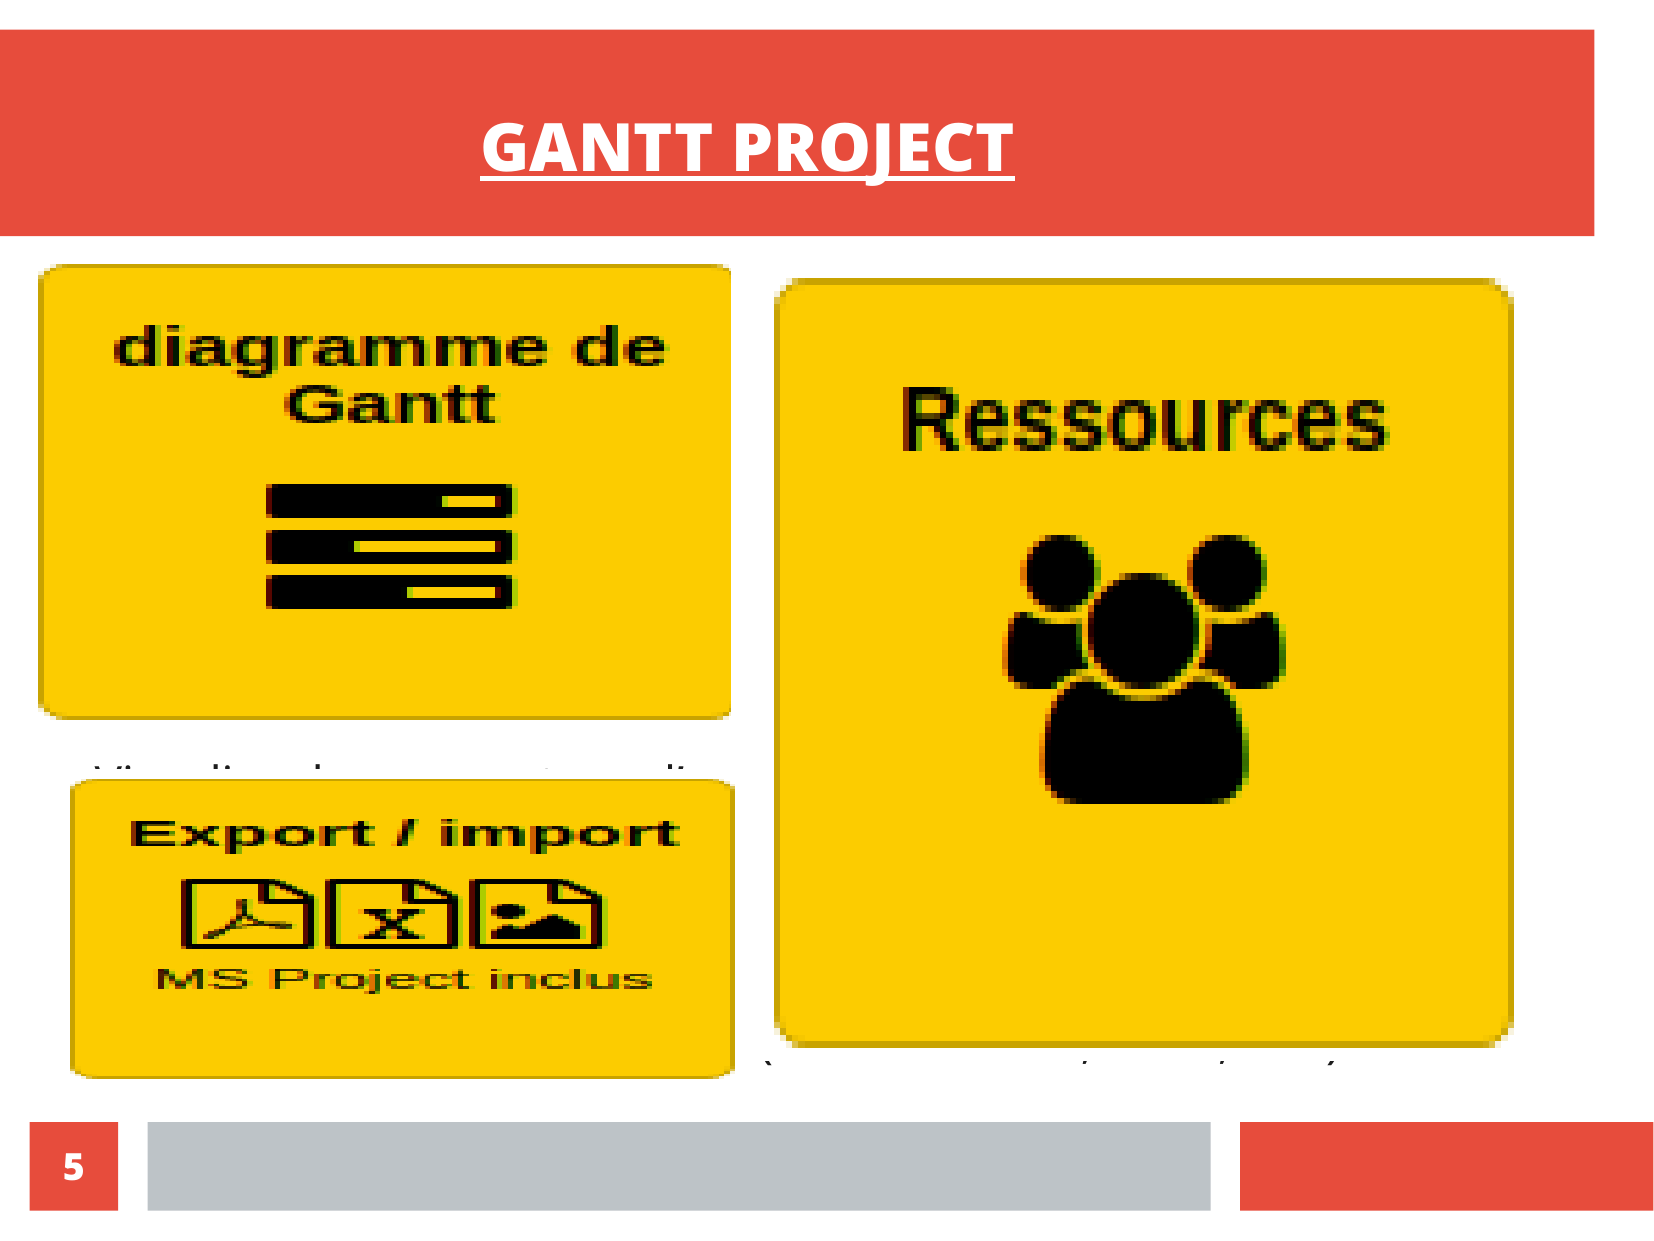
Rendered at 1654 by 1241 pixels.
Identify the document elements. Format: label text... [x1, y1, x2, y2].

picture [27, 253, 1539, 1087]
list Permet de créer et de gérer nos taches De fixer la durée prévue d’une tache De créer des ressources humaines D’allouer des taches à nos différentes ressources Gérer les imprévus et les retards Visualiser le pourcentage d’accomplissement d’une tache Vérifié le degré d’utilisation d’une ressource Visualiser le diagramme PERT Exporter ou importer un projet(au format:PDF,HTML,PNG) [758, 318, 1565, 1087]
title GANTT PROJECT [480, 42, 1257, 191]
